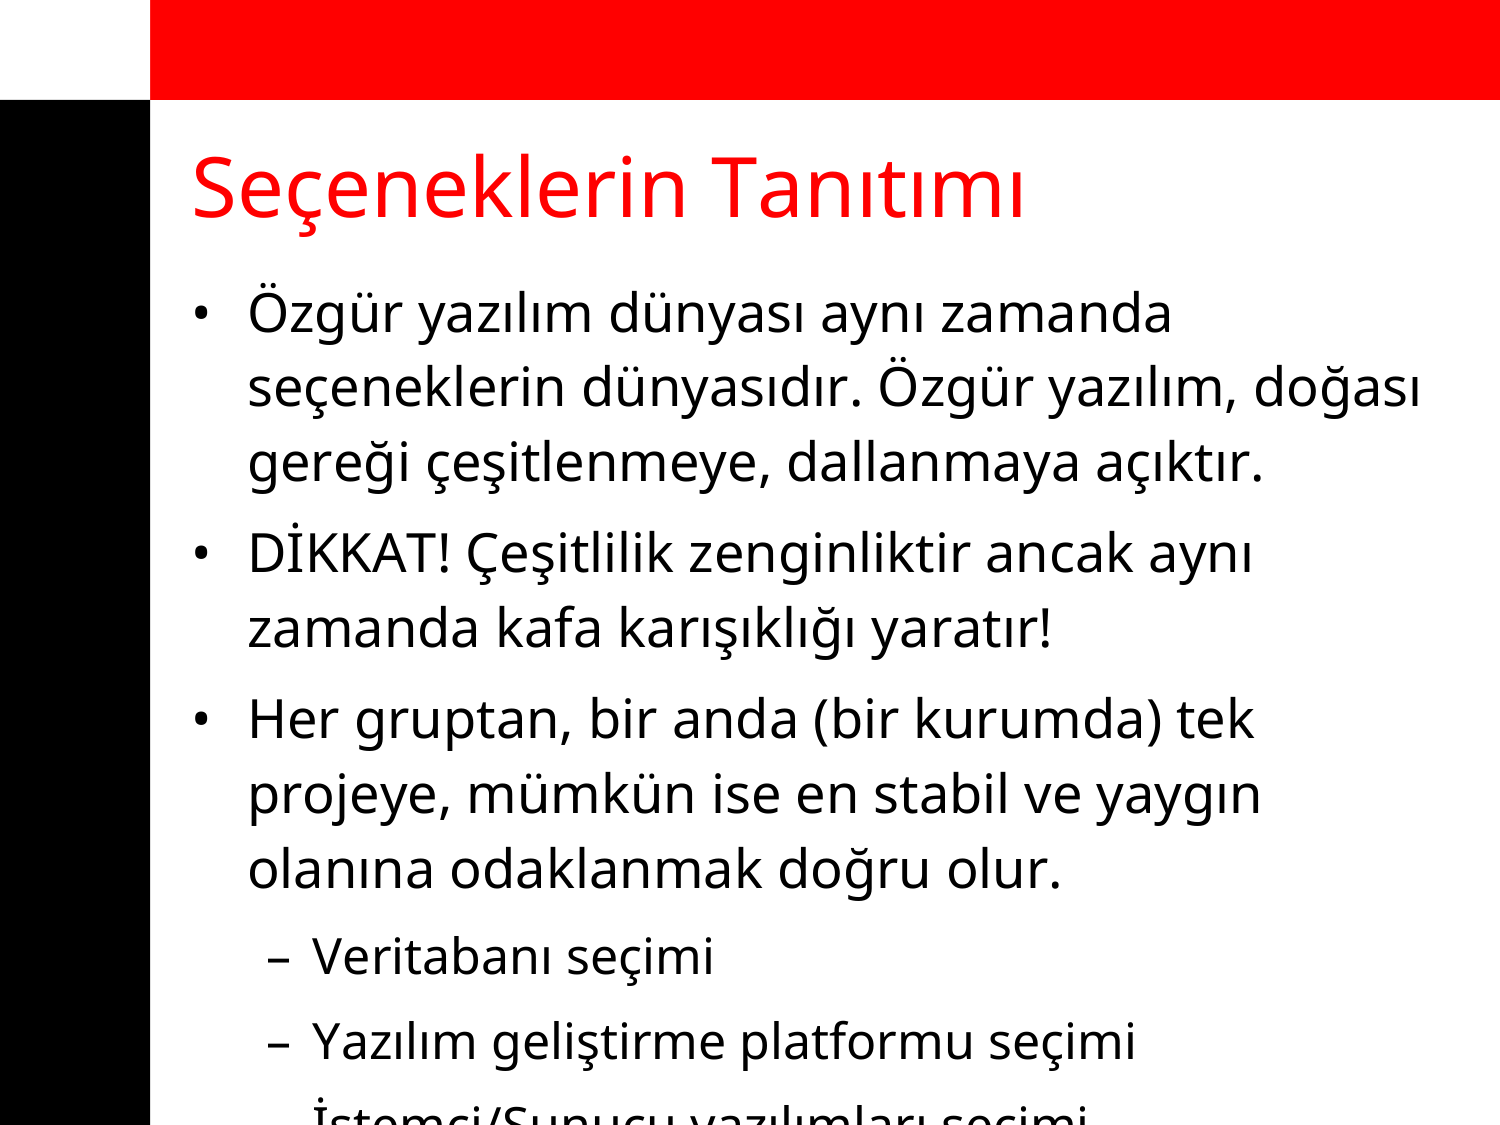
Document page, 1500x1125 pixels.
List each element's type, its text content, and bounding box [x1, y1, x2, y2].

title Seçeneklerin Tanıtımı [177, 103, 1388, 265]
list Özgür yazılım dünyası aynı zamanda seçeneklerin dünyasıdır. Özgür yazılım, doğası gereği çeşitlenmeye, dallanmaya açıktır. DİKKAT! Çeşitlilik zenginliktir ancak aynı zamanda kafa karışıklığı yaratır! Her gruptan, bir anda (bir kurumda) tek projeye, mümkün ise en stabil ve yaygın olanına odaklanmak doğru olur. Veritabanı seçimi Yazılım geliştirme platformu seçimi İstemci/Sunucu yazılımları seçimi [177, 265, 1447, 1047]
